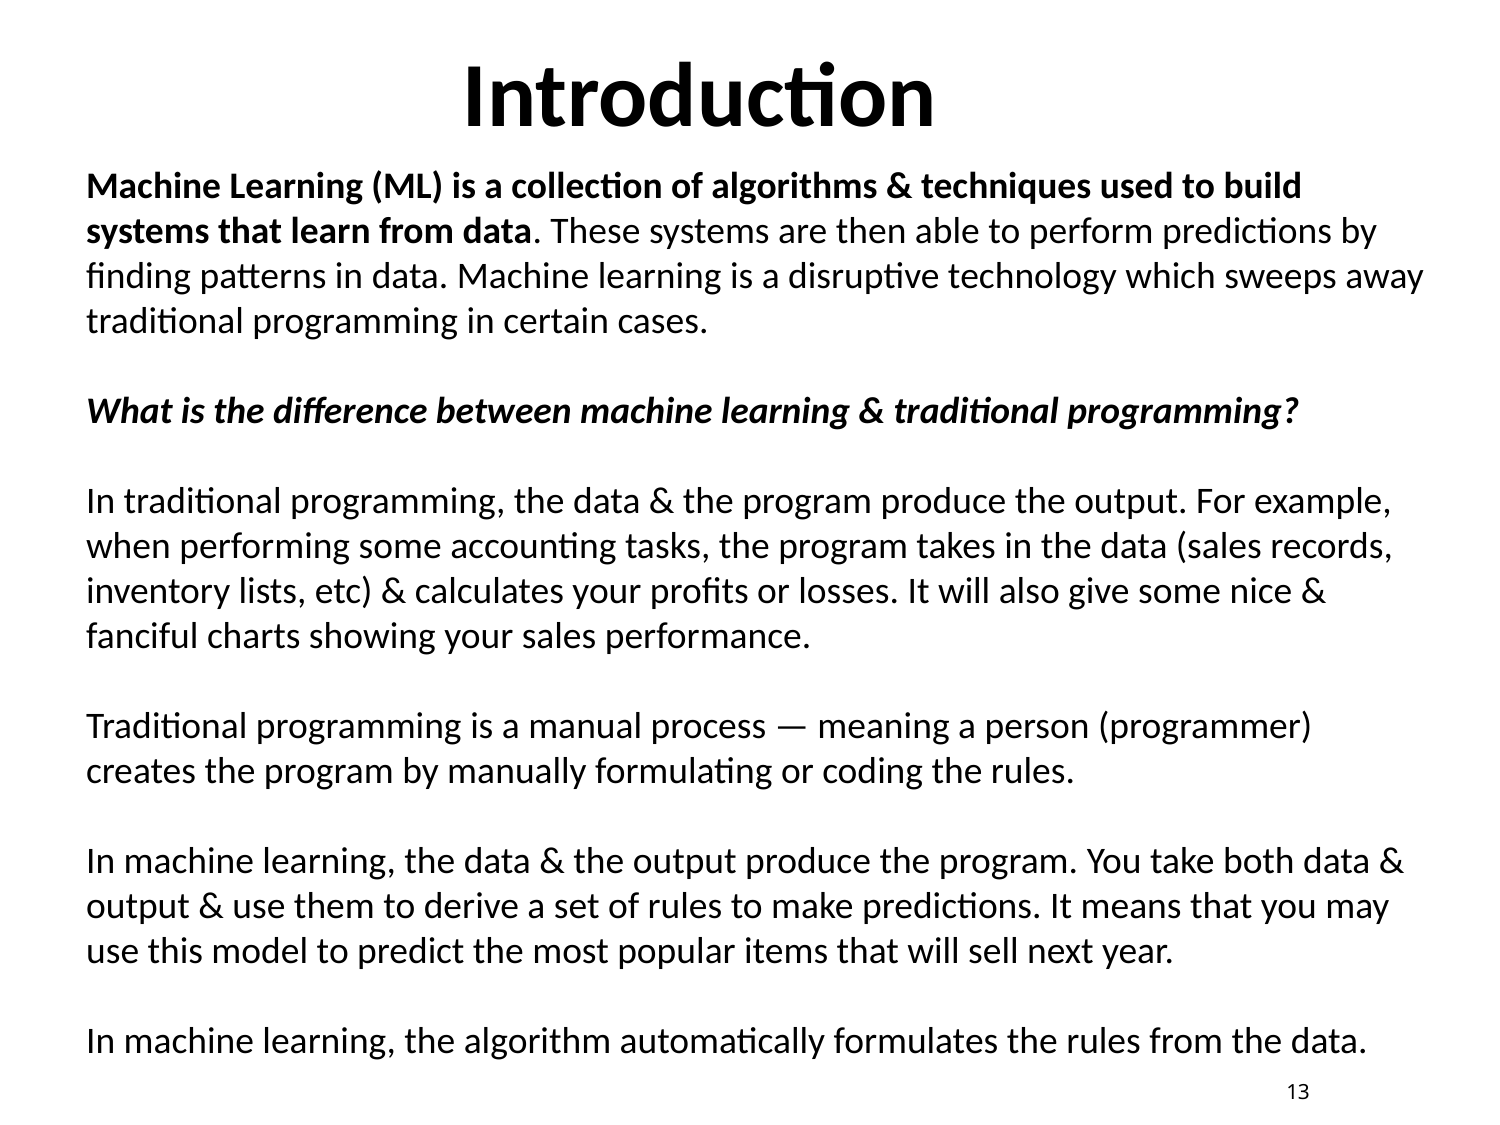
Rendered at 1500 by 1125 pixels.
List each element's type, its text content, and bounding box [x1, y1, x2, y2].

text_box Machine Learning (ML) is a collection of algorithms & techniques used to build systems that learn from data. These systems are then able to perform predictions by finding patterns in data. Machine learning is a disruptive technology which sweeps away traditional programming in certain cases. What is the difference between machine learning & traditional programming? In traditional programming, the data & the program produce the output. For example, when performing some accounting tasks, the program takes in the data (sales records, inventory lists, etc) & calculates your profits or losses. It will also give some nice & fanciful charts showing your sales performance. Traditional programming is a manual process — meaning a person (programmer) creates the program by manually formulating or coding the rules. In machine learning, the data & the output produce the program. You take both data & output & use them to derive a set of rules to make predictions. It means that you may use this model to predict the most popular items that will sell next year. In machine learning, the algorithm automatically formulates the rules from the data. [71, 153, 1447, 1069]
text_box Introduction [200, 26, 1200, 152]
slide_number 13 [1279, 1076, 1328, 1125]
